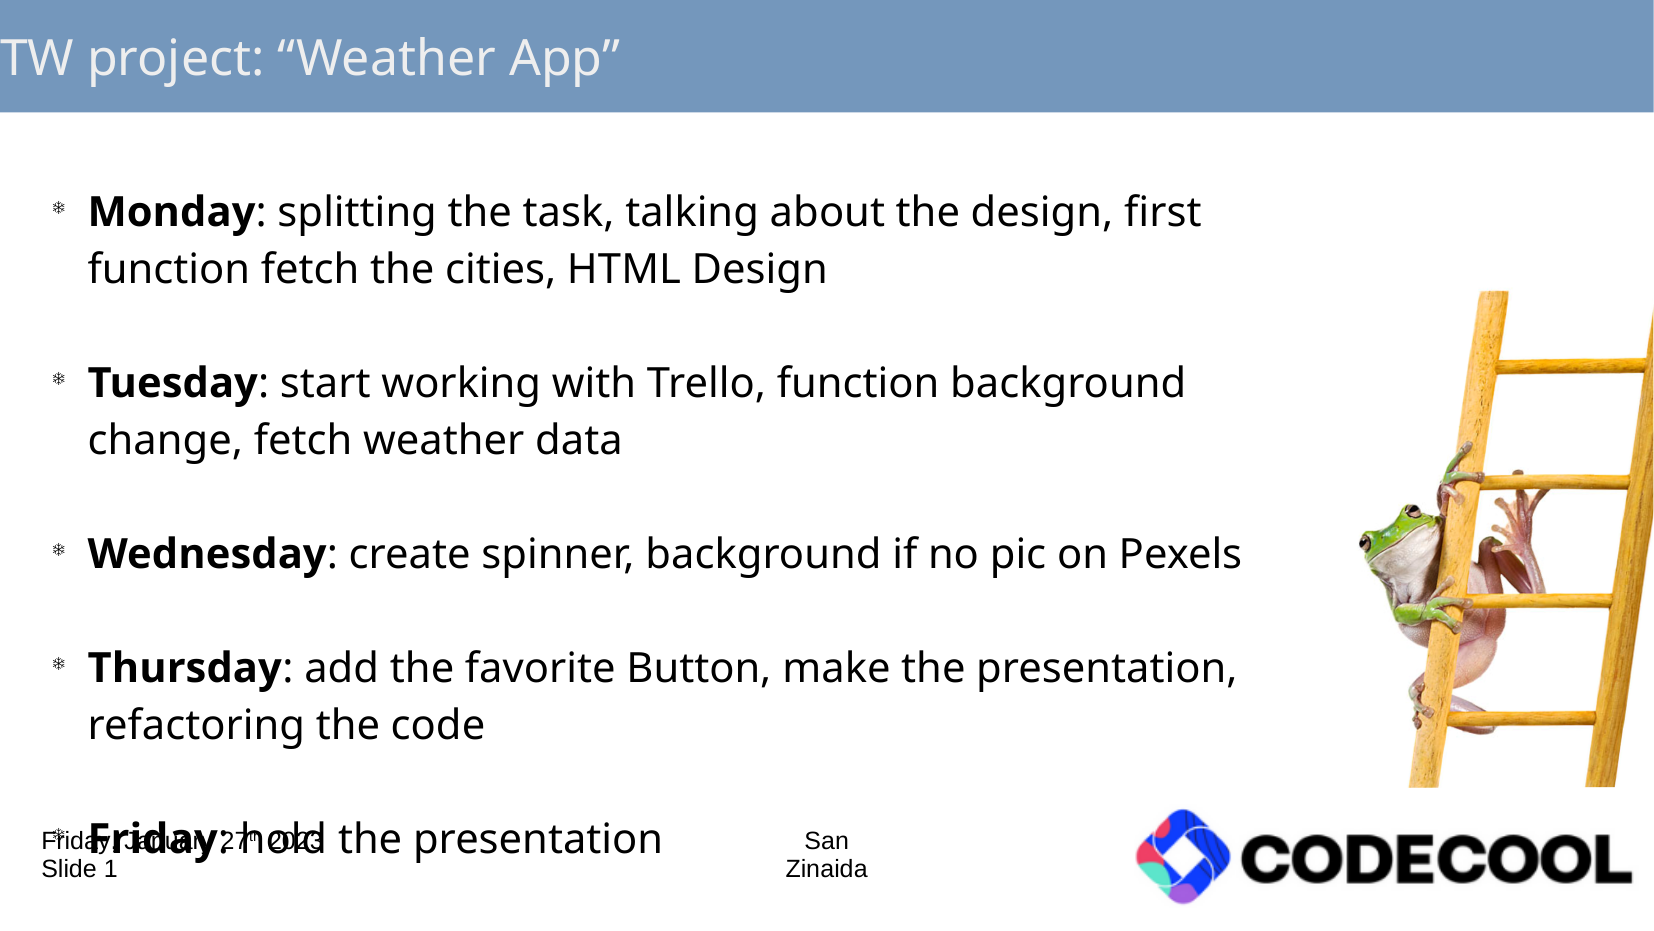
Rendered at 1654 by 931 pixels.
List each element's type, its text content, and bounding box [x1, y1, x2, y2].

picture [1134, 225, 1654, 931]
title TW project: “Weather App” [0, 0, 1561, 113]
text_box Monday: splitting the task, talking about the design, first function fetch the cities, HTML Design Tuesday: start working with Trello, function background change, fetch weather data Wednesday: create spinner, background if no pic on Pexels Thursday: add the favorite Button, make the presentation, refactoring the code Friday: hold the presentation [37, 174, 1351, 788]
text_box San Zinaida [658, 820, 996, 889]
text_box [1561, 0, 1654, 113]
text_box Friday, January 27th 2023 Slide 1 [41, 820, 449, 889]
